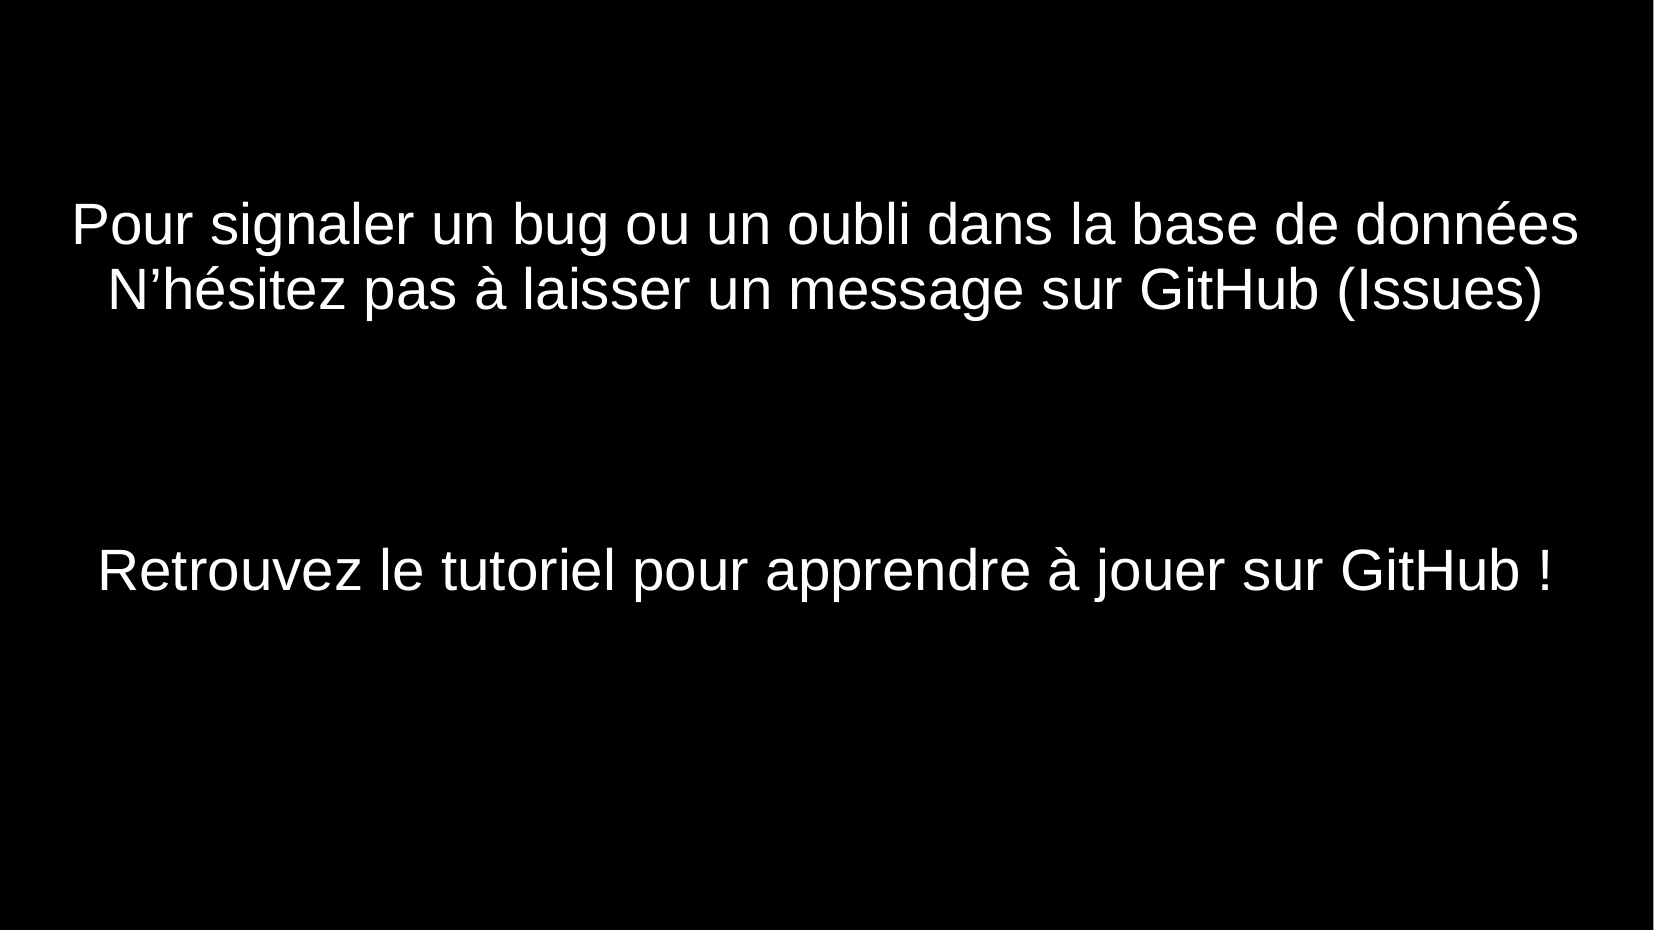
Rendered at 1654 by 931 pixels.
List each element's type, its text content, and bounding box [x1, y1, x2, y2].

title Retrouvez le tutoriel pour apprendre à jouer sur GitHub ! [59, 472, 1595, 668]
title Pour signaler un bug ou un oubli dans la base de données N’hésitez pas à laisser un message sur GitHub (Issues) [59, 159, 1595, 355]
